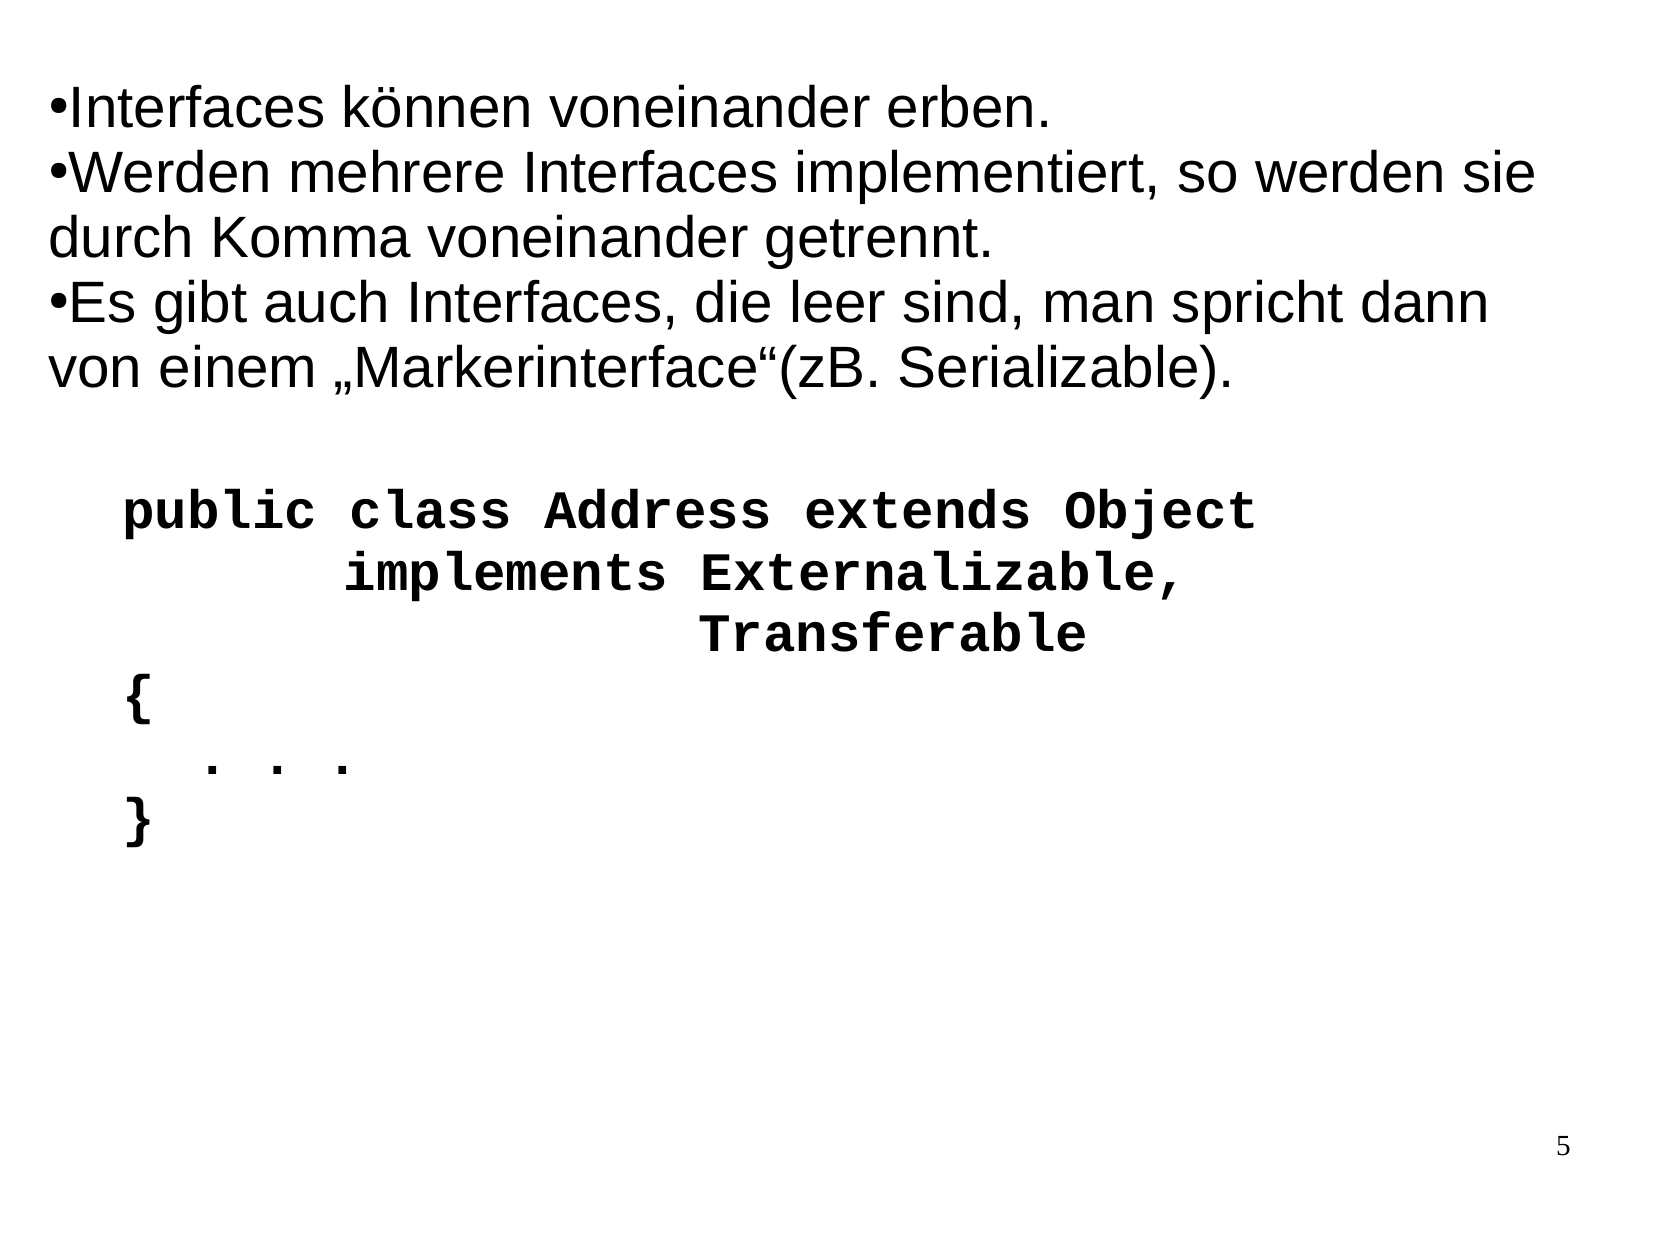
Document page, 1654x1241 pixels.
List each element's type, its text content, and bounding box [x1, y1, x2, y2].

text_box Interfaces können voneinander erben. Werden mehrere Interfaces implementiert, so werden sie durch Komma voneinander getrennt. Es gibt auch Interfaces, die leer sind, man spricht dann von einem „Markerinterface“(zB. Serializable). public class Address extends Object implements Externalizable, Transferable { . . . } [33, 66, 1623, 1197]
